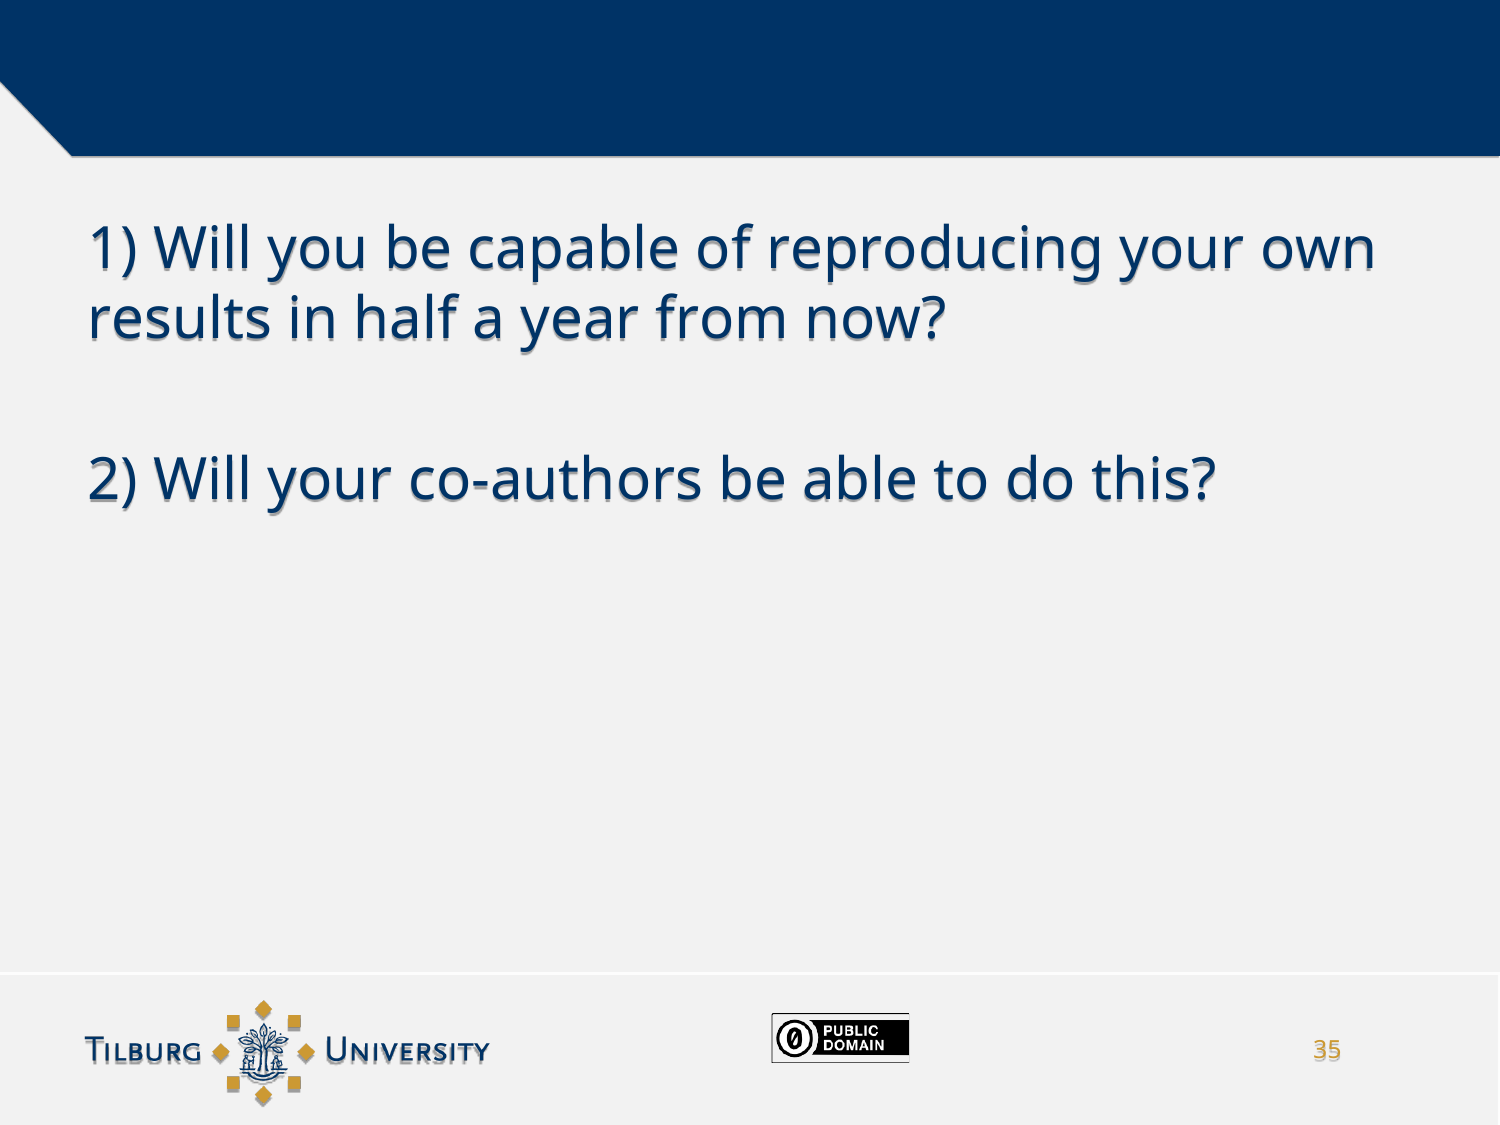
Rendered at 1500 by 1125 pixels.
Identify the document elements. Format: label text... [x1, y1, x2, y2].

text_box [1298, 1026, 1426, 1087]
text_box [772, 1014, 909, 1062]
text_box 1) Will you be capable of reproducing your own results in half a year from now? 2) Will your co-authors be able to do this? [14, 202, 1450, 971]
